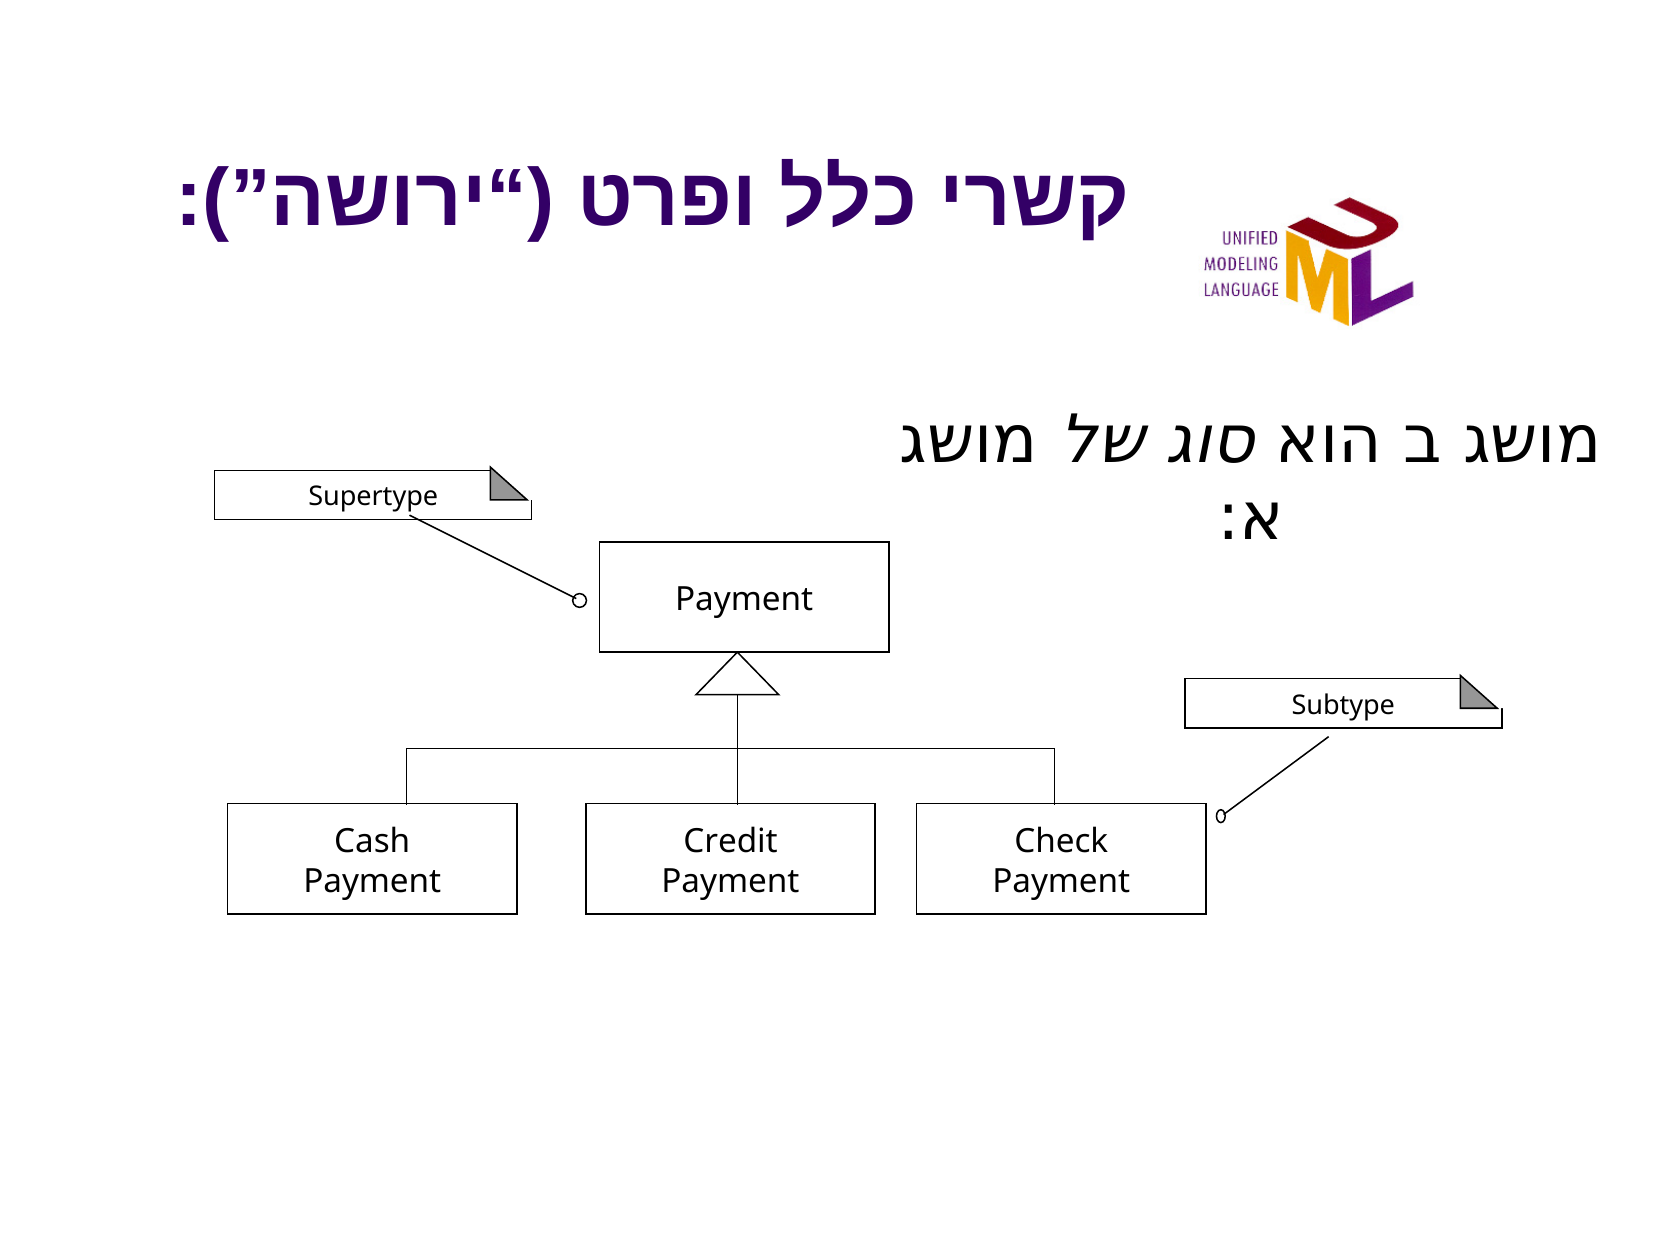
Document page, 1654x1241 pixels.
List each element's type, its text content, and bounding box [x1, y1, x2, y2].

text_box Payment [599, 541, 889, 653]
text_box Check Payment [916, 803, 1206, 914]
text_box מושג ב הוא סוג של מושג א: [885, 392, 1654, 556]
text_box [1460, 658, 1516, 709]
text_box Cash Payment [227, 803, 517, 914]
text_box [490, 450, 546, 500]
text_box Credit Payment [585, 803, 876, 914]
text_box Subtype [1184, 678, 1502, 728]
text_box Supertype [214, 470, 532, 520]
picture [1198, 190, 1429, 334]
title קשרי כלל ופרט (“ירושה”): [0, 15, 1336, 250]
